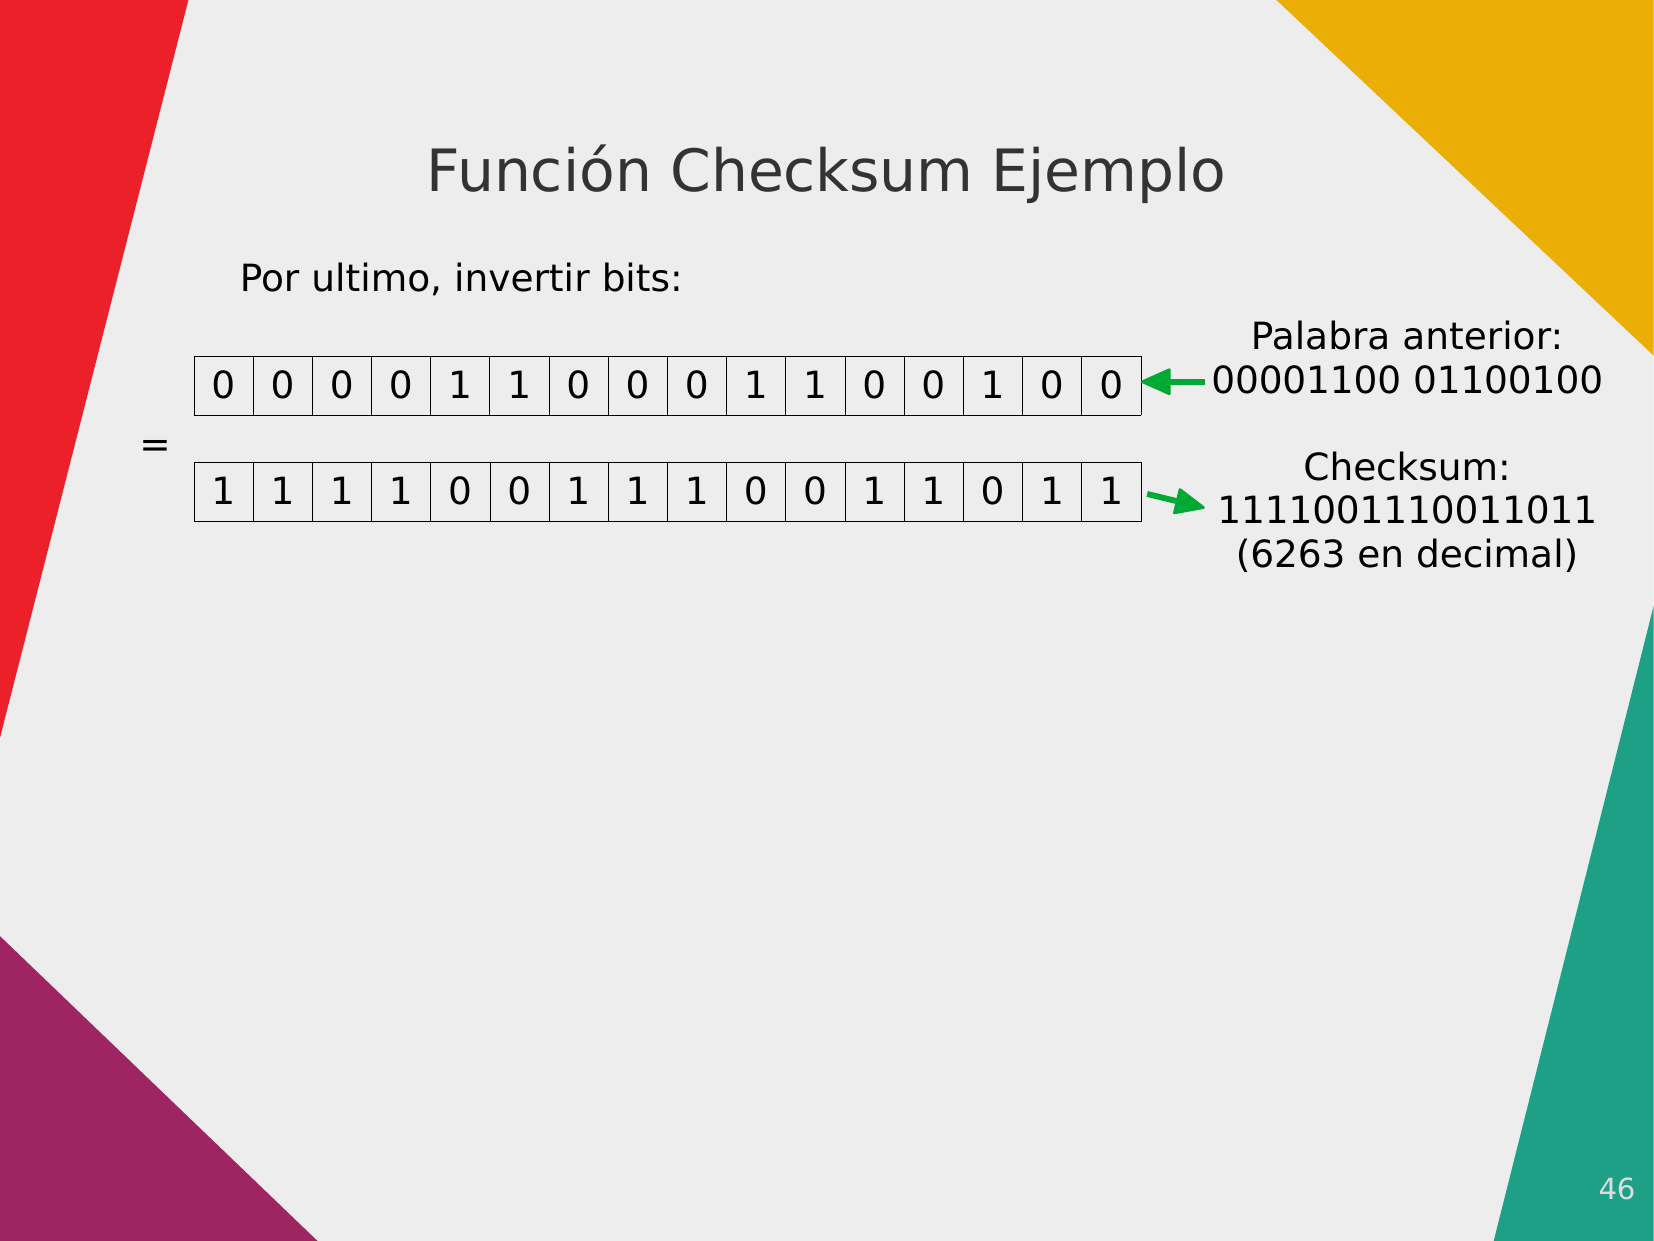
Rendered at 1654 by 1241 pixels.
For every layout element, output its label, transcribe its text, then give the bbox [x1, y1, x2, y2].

table_header 1 [964, 357, 1022, 415]
table_header 0 [905, 357, 963, 415]
table_header 1 [490, 357, 549, 415]
table_header 1 [550, 463, 608, 521]
table_header 0 [550, 357, 608, 415]
text_box Por ultimo, invertir bits: [225, 249, 699, 308]
table_header 0 [964, 463, 1022, 521]
title Función Checksum Ejemplo [114, 73, 1539, 271]
table_header 0 [786, 463, 845, 521]
table_header 1 [905, 463, 963, 521]
table_header 1 [1082, 463, 1141, 521]
table_header 1 [431, 357, 489, 415]
text_box = [124, 414, 186, 474]
table_header 0 [491, 463, 549, 521]
table_header 1 [195, 463, 253, 521]
table_header 1 [1023, 463, 1081, 521]
table_header 0 [372, 357, 430, 415]
table_header 0 [609, 357, 667, 415]
table_header 0 [846, 357, 904, 415]
table_header 0 [1023, 357, 1081, 415]
table_header 0 [195, 357, 253, 415]
table_header 1 [313, 463, 371, 521]
table_header 1 [254, 463, 312, 521]
table_header 1 [786, 357, 845, 415]
table_header 1 [846, 463, 904, 521]
table_header 0 [254, 357, 312, 415]
table_header 0 [313, 357, 371, 415]
table_header 1 [372, 463, 430, 521]
table_header 1 [727, 357, 785, 415]
table_header 0 [1082, 357, 1141, 415]
text_box Palabra anterior: 00001100 01100100 Checksum: 1111001110011011 (6263 en decimal) [1196, 307, 1619, 826]
table_header 0 [431, 463, 490, 521]
table_header 0 [668, 357, 726, 415]
table_header 0 [727, 463, 785, 521]
table_header 1 [609, 463, 667, 521]
table_header 1 [668, 463, 726, 521]
